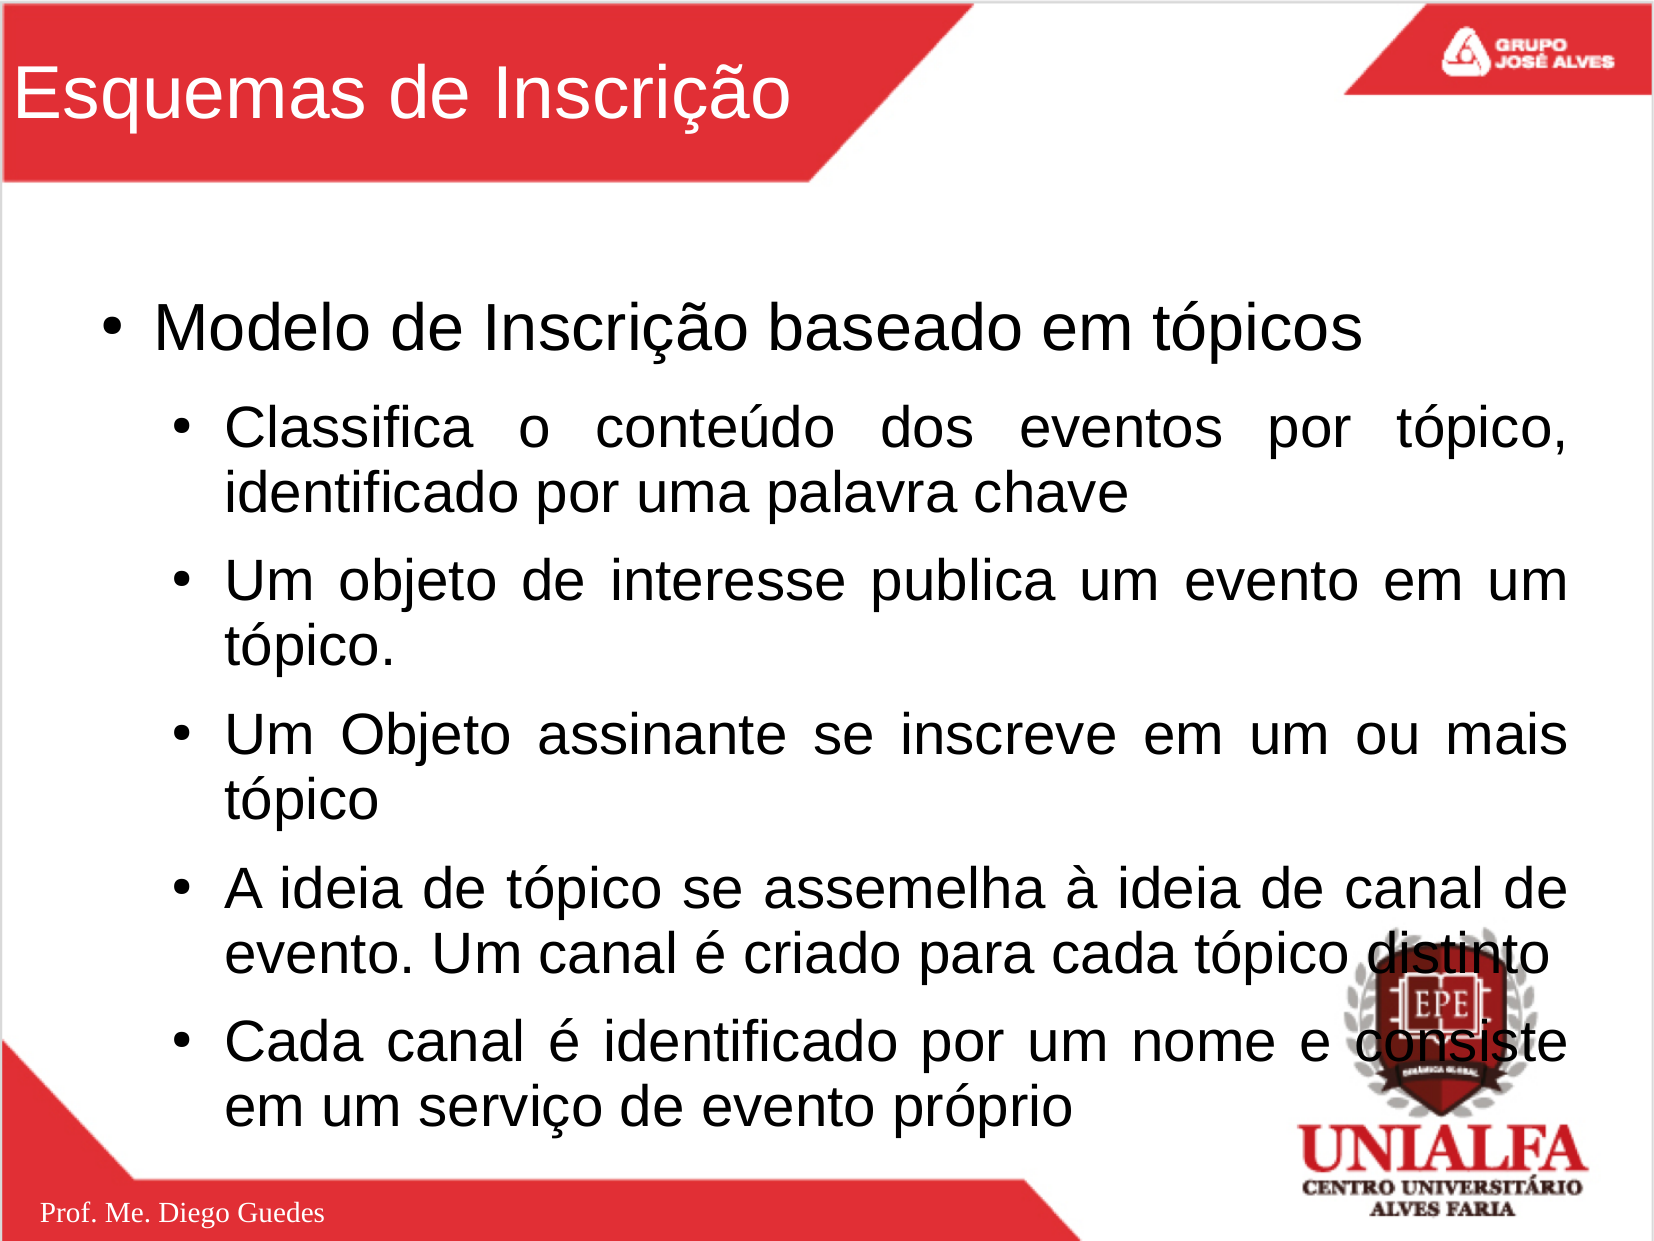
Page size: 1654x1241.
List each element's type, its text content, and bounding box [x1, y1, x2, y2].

picture [0, 0, 1654, 1241]
list Modelo de Inscrição baseado em tópicos Classifica o conteúdo dos eventos por tópico, identificado por uma palavra chave Um objeto de interesse publica um evento em um tópico. Um Objeto assinante se inscreve em um ou mais tópico A ideia de tópico se assemelha à ideia de canal de evento. Um canal é criado para cada tópico distinto Cada canal é identificado por um nome e consiste em um serviço de evento próprio [82, 290, 1571, 1228]
title Esquemas de Inscrição [6, 11, 799, 174]
